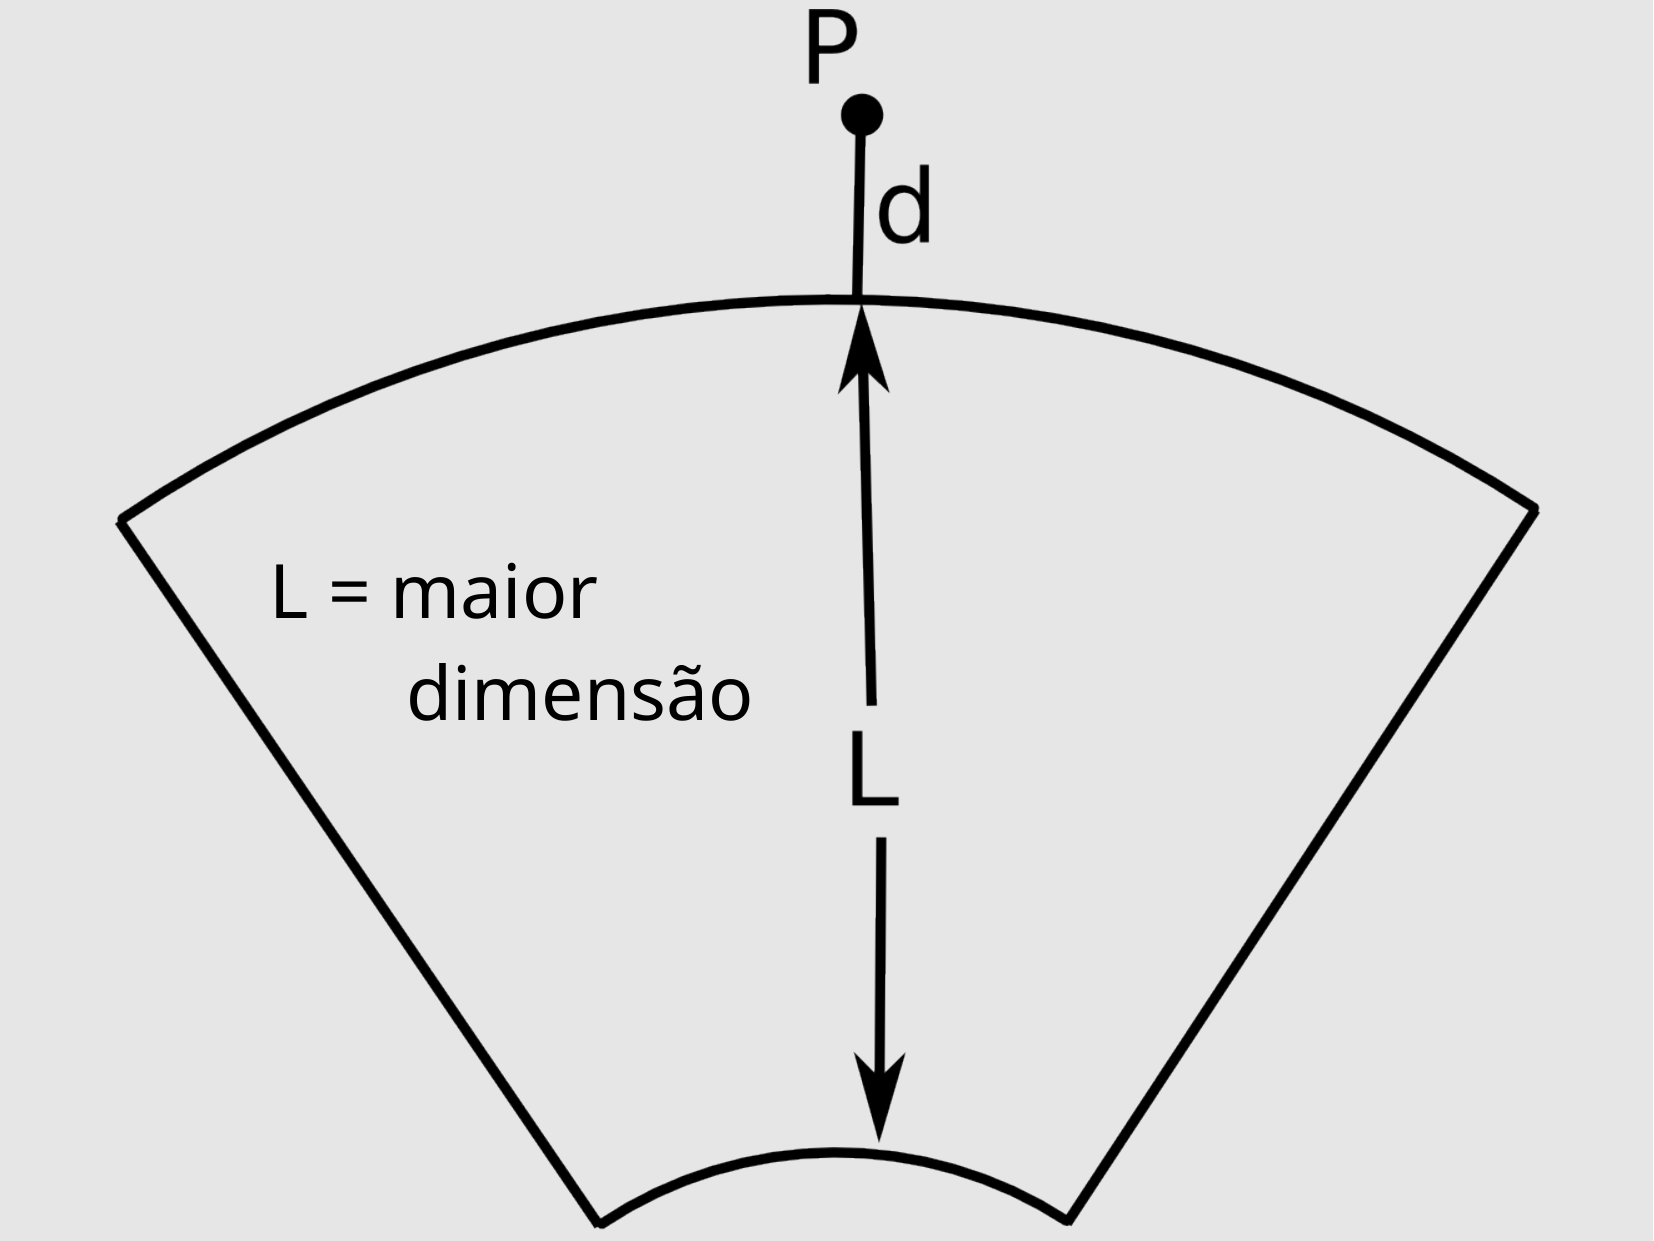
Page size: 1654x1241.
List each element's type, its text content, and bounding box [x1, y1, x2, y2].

text_box L = maior dimensão [255, 530, 736, 715]
picture [114, 9, 1541, 1231]
